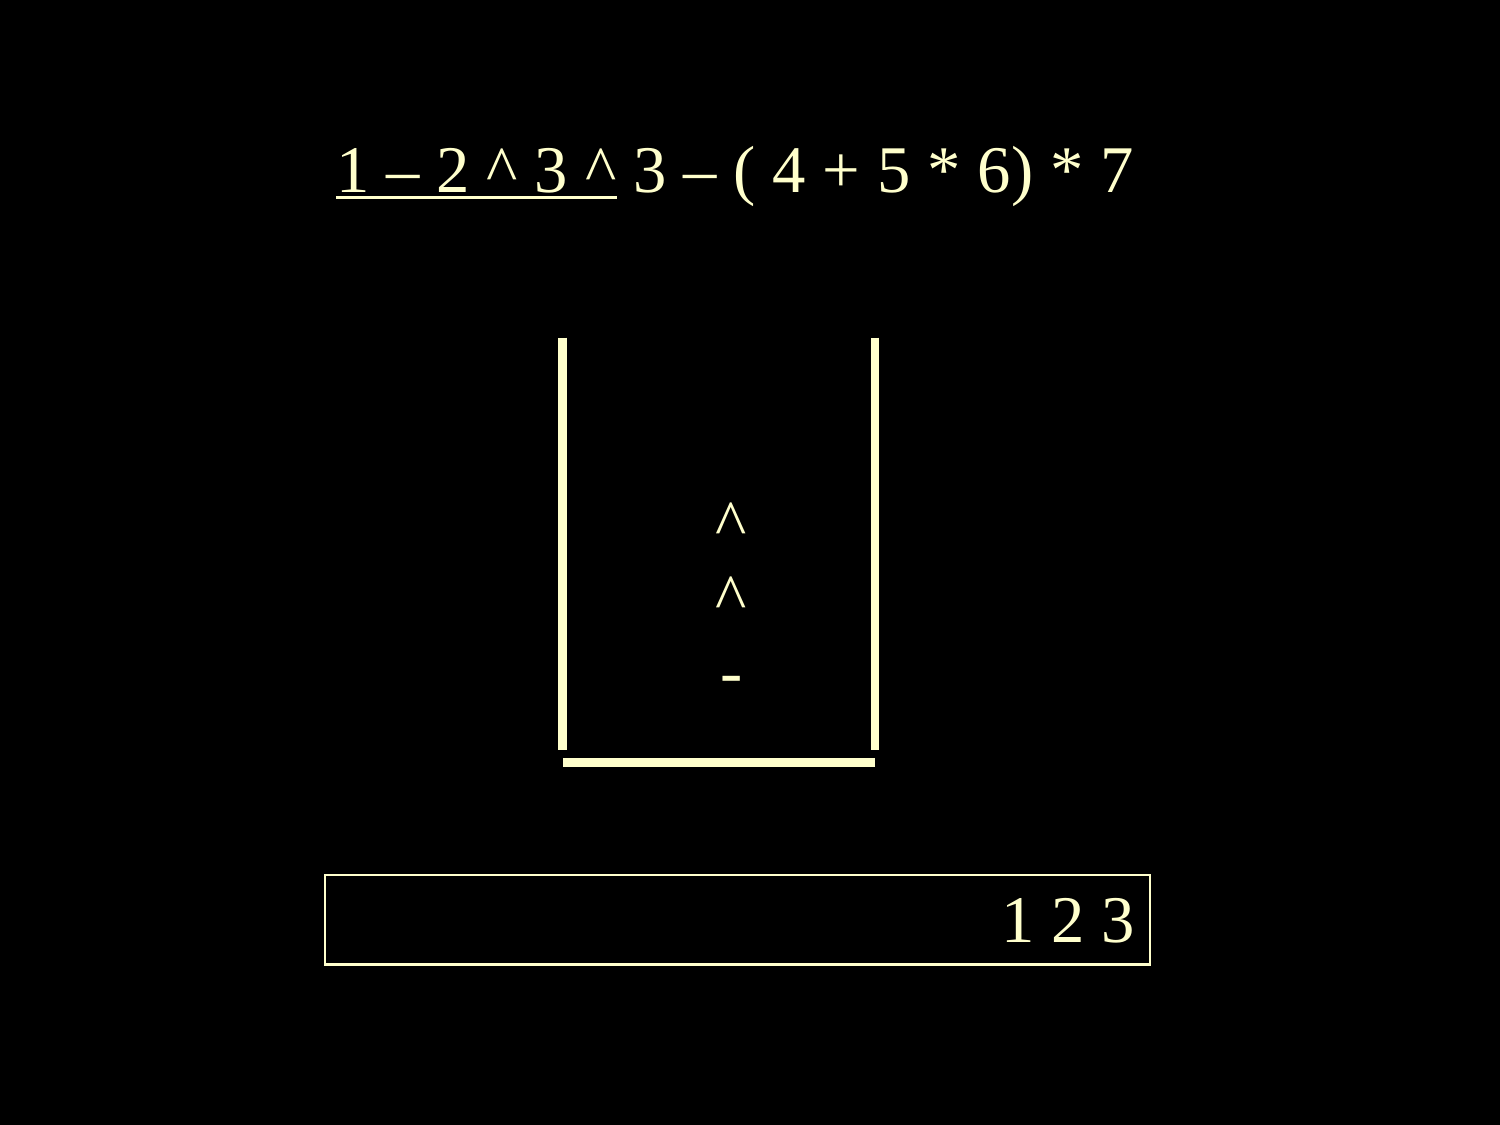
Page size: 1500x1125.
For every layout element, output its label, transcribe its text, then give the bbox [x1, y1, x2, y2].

text_box 1 – 2 ^ 3 ^ 3 – ( 4 + 5 * 6) * 7 [321, 124, 1238, 215]
text_box 1 2 3 [325, 874, 1150, 965]
text_box ^ ^ - [624, 349, 838, 717]
